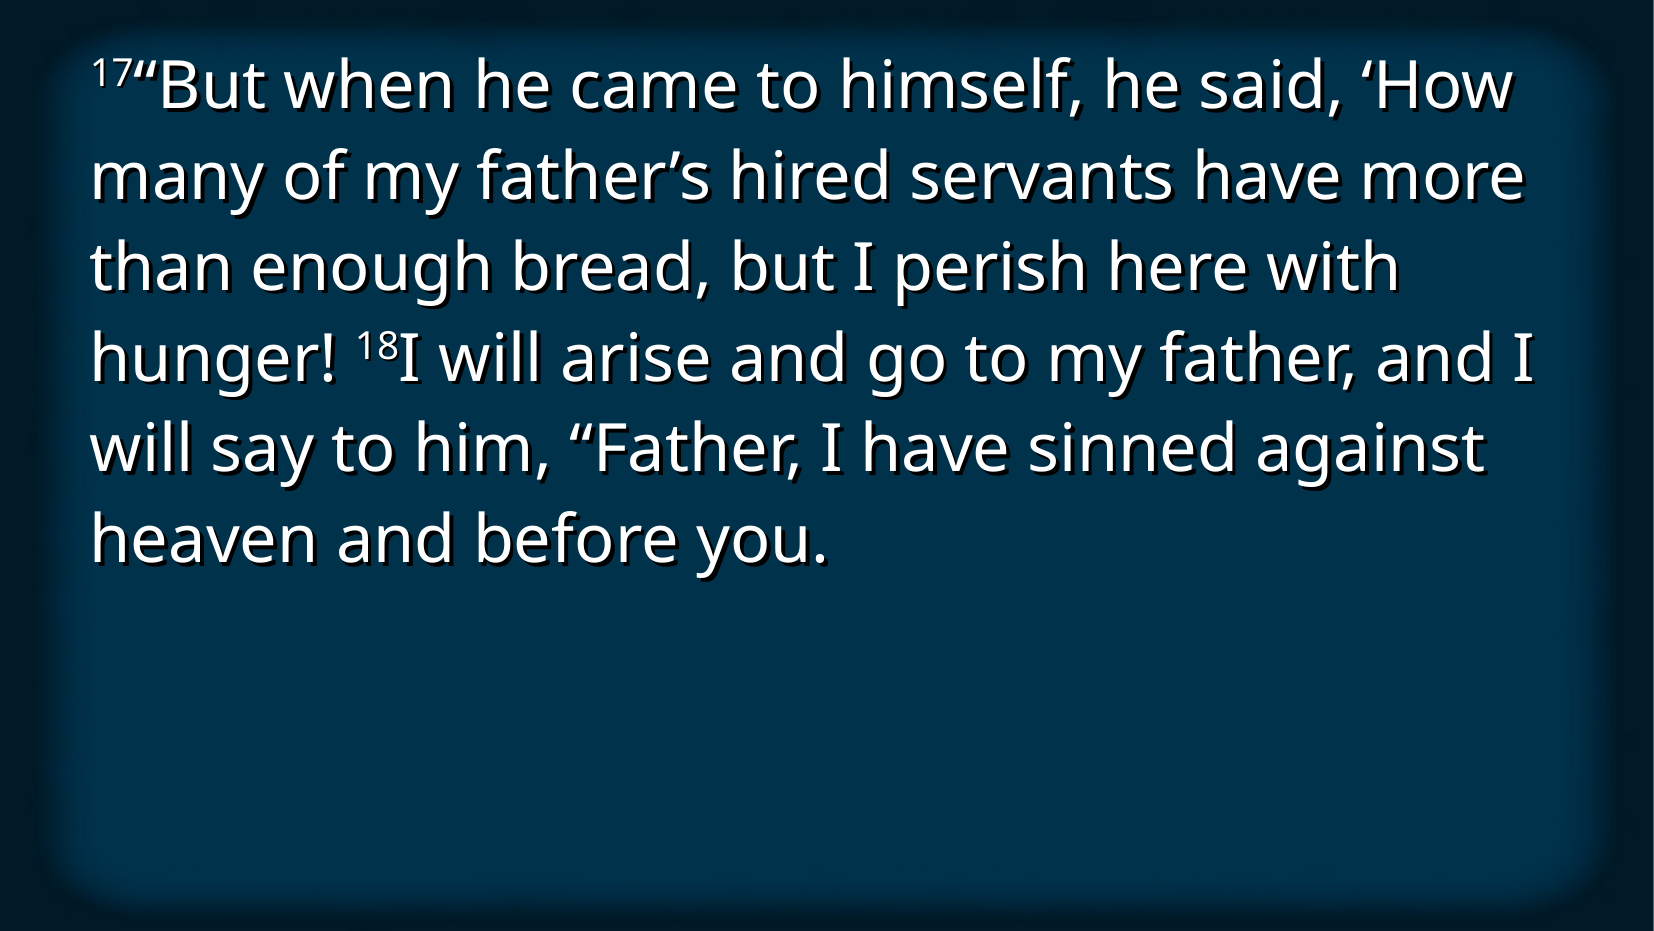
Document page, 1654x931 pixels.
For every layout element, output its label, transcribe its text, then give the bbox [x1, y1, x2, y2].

picture [0, 0, 1654, 931]
text_box 17“But when he came to himself, he said, ‘How many of my father’s hired servants have more than enough bread, but I perish here with hunger! 18I will arise and go to my father, and I will say to him, “Father, I have sinned against heaven and before you. [75, 30, 1576, 578]
